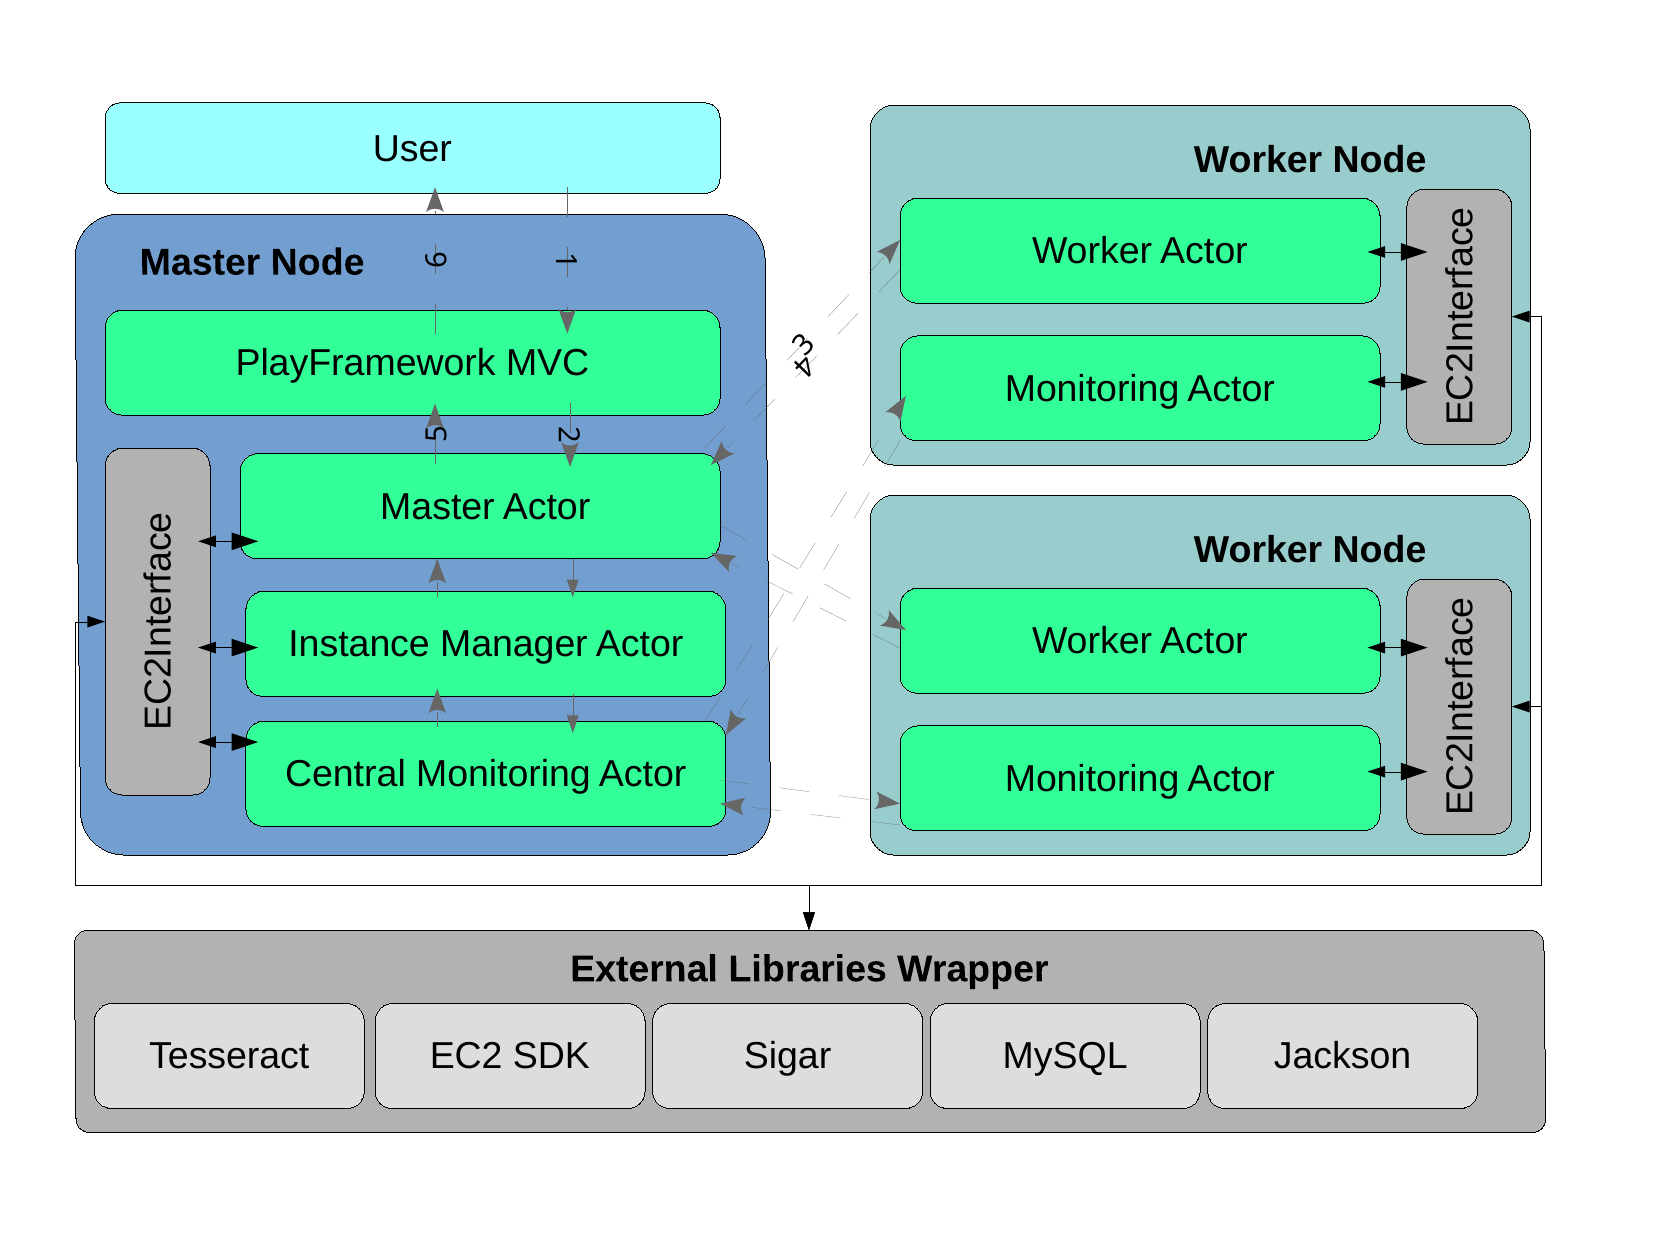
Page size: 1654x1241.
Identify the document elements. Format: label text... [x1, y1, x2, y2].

text_box Master Node [75, 214, 771, 856]
text_box Master Actor [240, 453, 721, 559]
text_box Master Node [211, 542, 573, 647]
text_box Monitoring Actor [900, 725, 1381, 831]
text_box EC2 SDK [375, 1003, 646, 1109]
text_box External Libraries Wrapper [74, 930, 1546, 1133]
text_box Worker Node [870, 495, 1531, 856]
text_box Worker Actor [900, 588, 1381, 694]
text_box Monitoring Actor [900, 335, 1381, 441]
text_box EC2Interface [105, 448, 211, 796]
text_box Worker Node [870, 105, 1531, 466]
text_box Jackson [1207, 1003, 1478, 1109]
text_box Central Monitoring Actor [245, 721, 726, 827]
text_box PlayFramework MVC [105, 310, 721, 416]
text_box MySQL [930, 1003, 1201, 1109]
text_box Tesseract [94, 1003, 365, 1109]
text_box Master Node [211, 648, 573, 742]
text_box EC2Interface [1406, 579, 1512, 835]
text_box Worker Actor [900, 198, 1381, 304]
text_box User [105, 102, 721, 194]
text_box Sigar [652, 1003, 923, 1109]
text_box EC2Interface [1406, 189, 1512, 445]
text_box Instance Manager Actor [245, 591, 726, 697]
